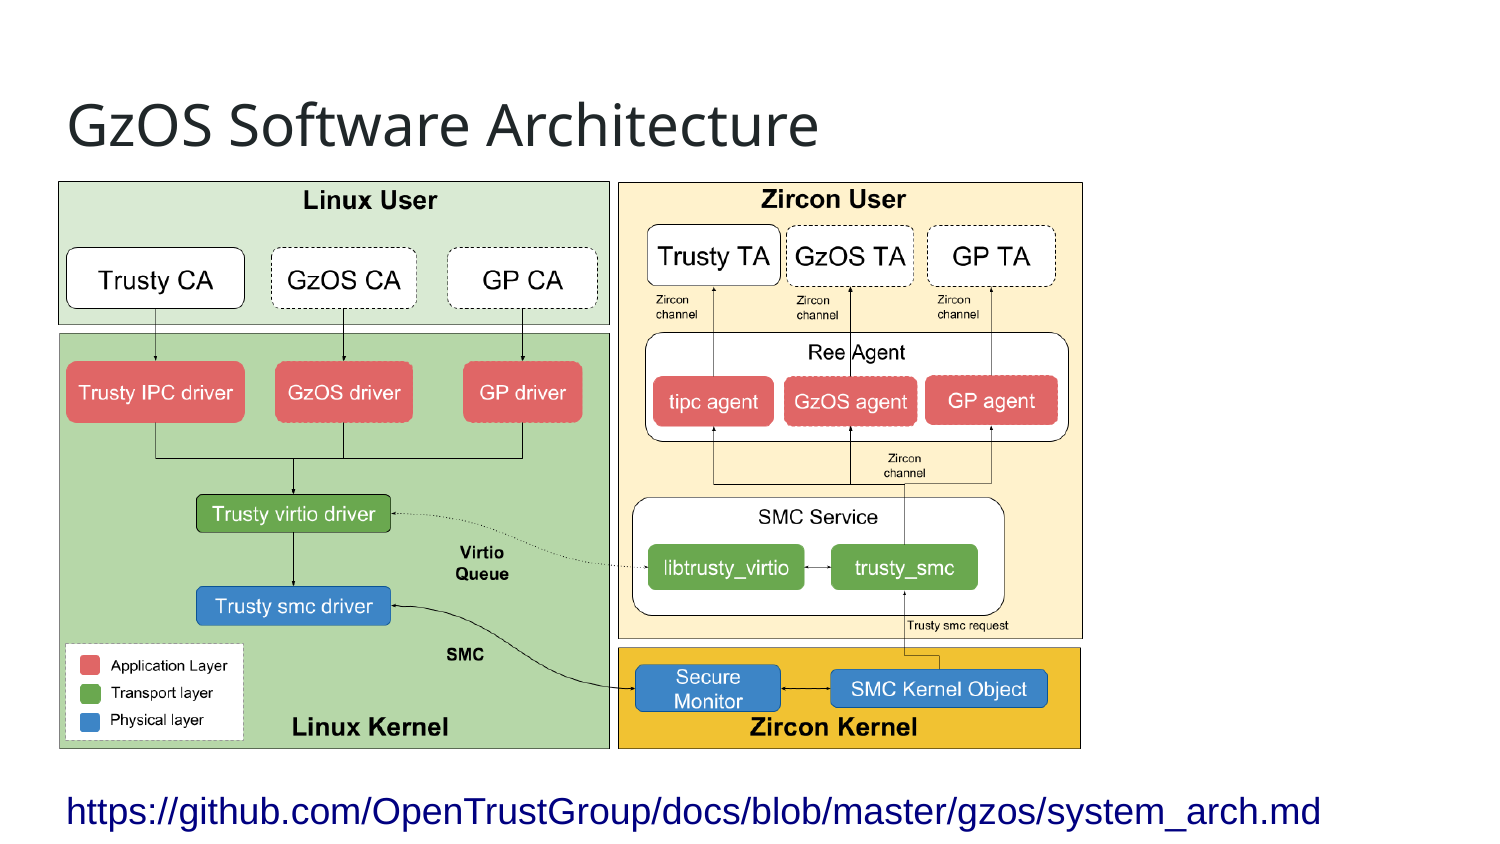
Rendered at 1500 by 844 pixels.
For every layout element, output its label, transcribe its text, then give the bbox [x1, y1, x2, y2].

text_box https://github.com/OpenTrustGroup/docs/blob/master/gzos/system_arch.md [51, 771, 1474, 827]
picture [51, 166, 1092, 753]
title GzOS Software Architecture [51, 72, 1449, 167]
